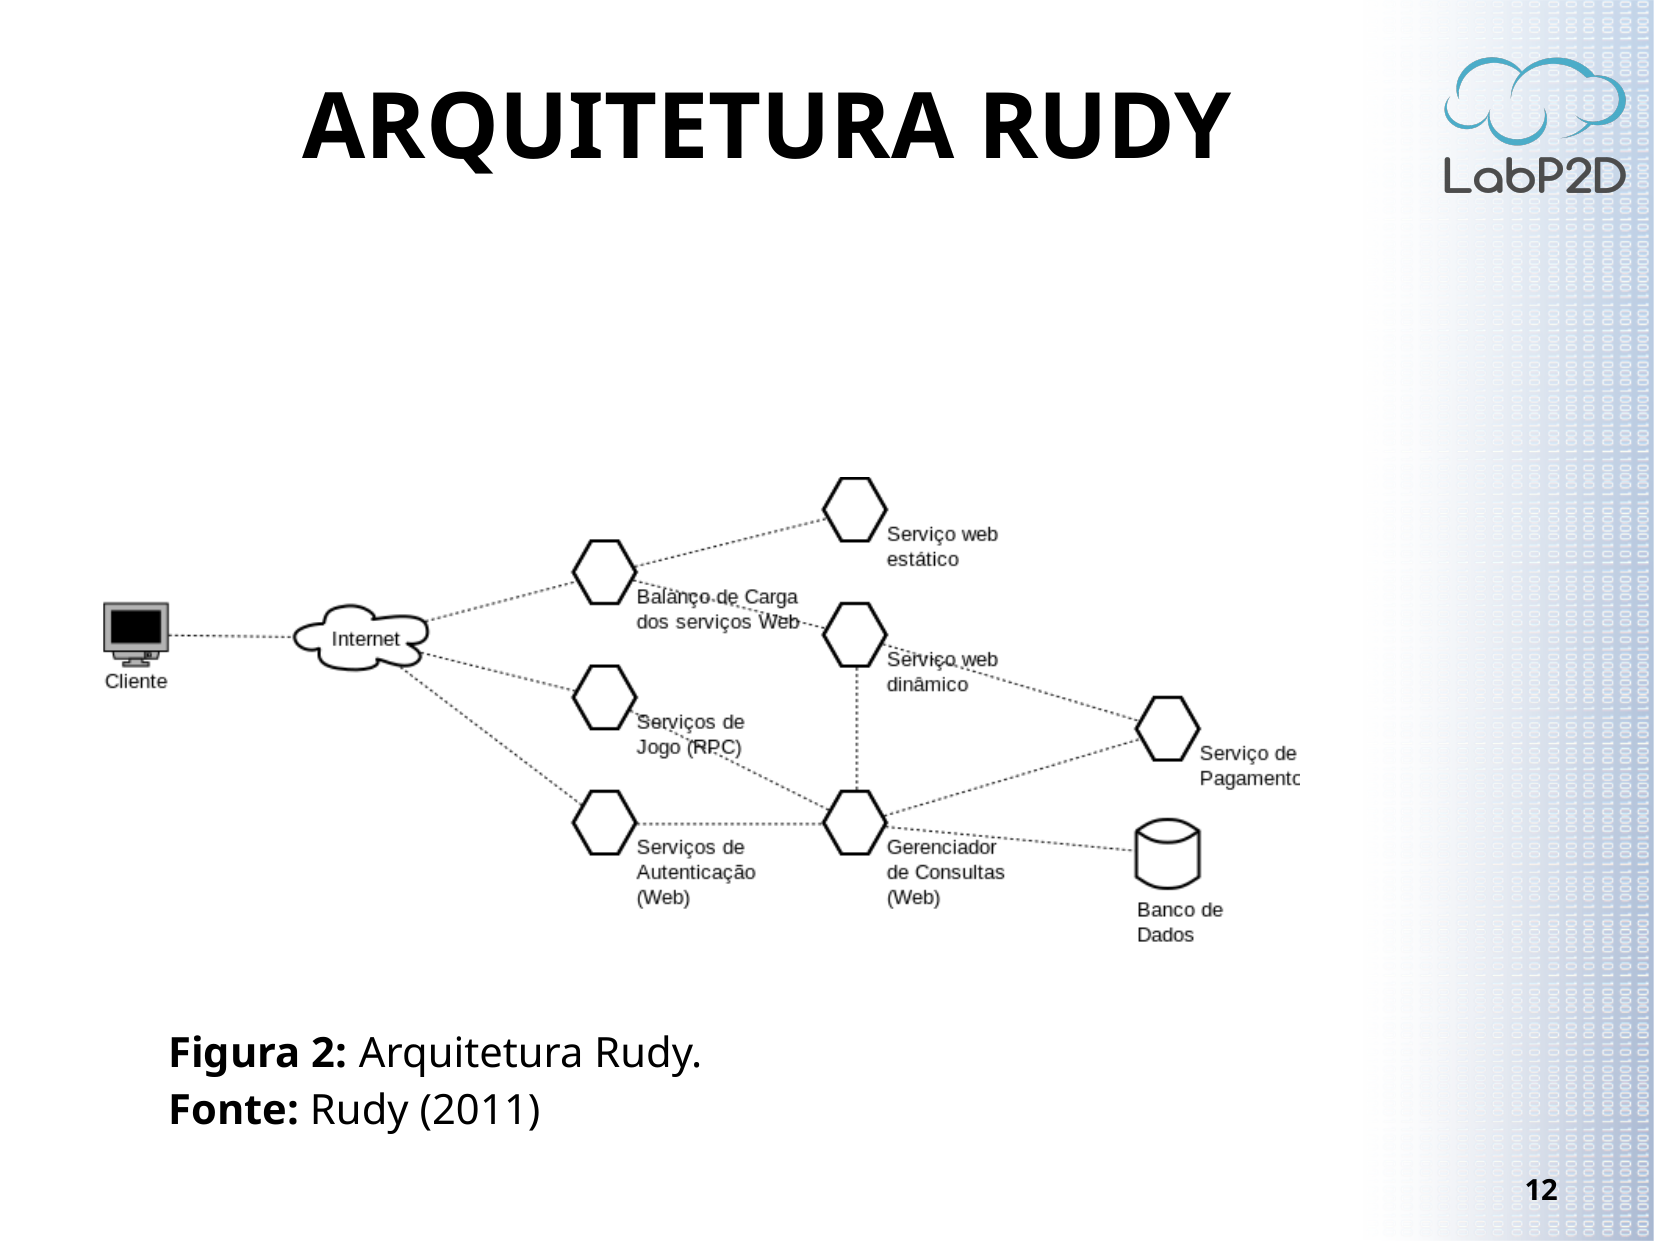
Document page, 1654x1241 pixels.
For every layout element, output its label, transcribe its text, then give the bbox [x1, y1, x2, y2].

picture [1360, 1, 1654, 1240]
picture [102, 477, 1300, 945]
text_box Figura 2: Arquitetura Rudy. Fonte: Rudy (2011) [153, 1015, 654, 1126]
title ARQUITETURA RUDY [82, 19, 1453, 227]
